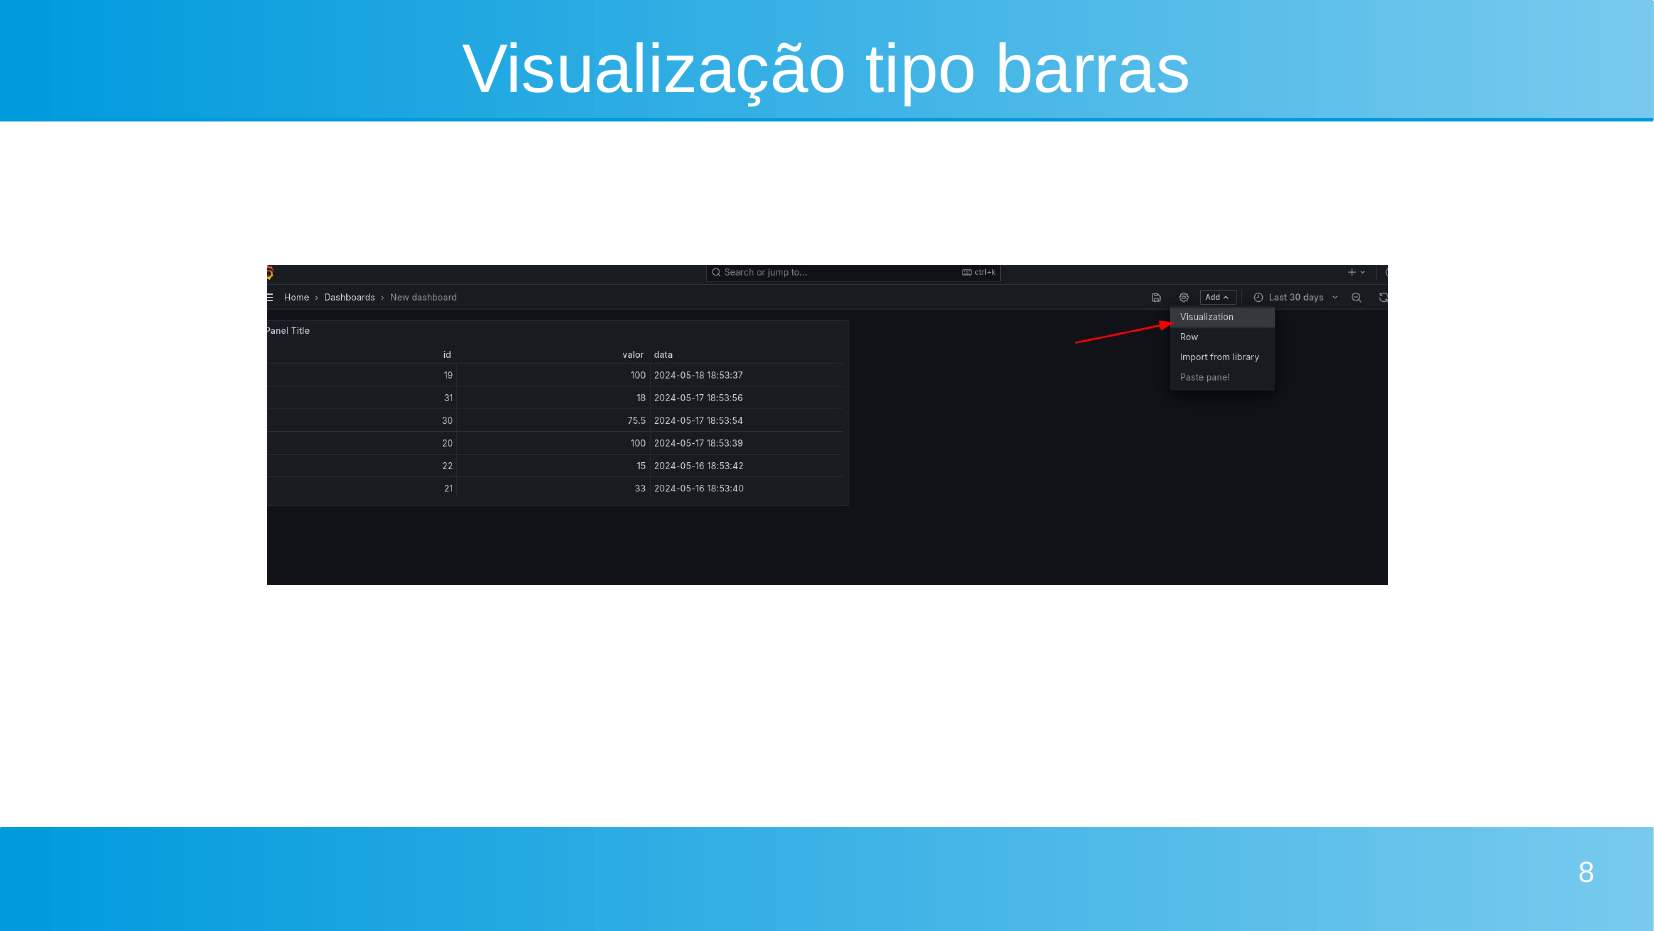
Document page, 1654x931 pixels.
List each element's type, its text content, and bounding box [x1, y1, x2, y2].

picture [267, 265, 1388, 585]
title Visualização tipo barras [59, 29, 1595, 108]
